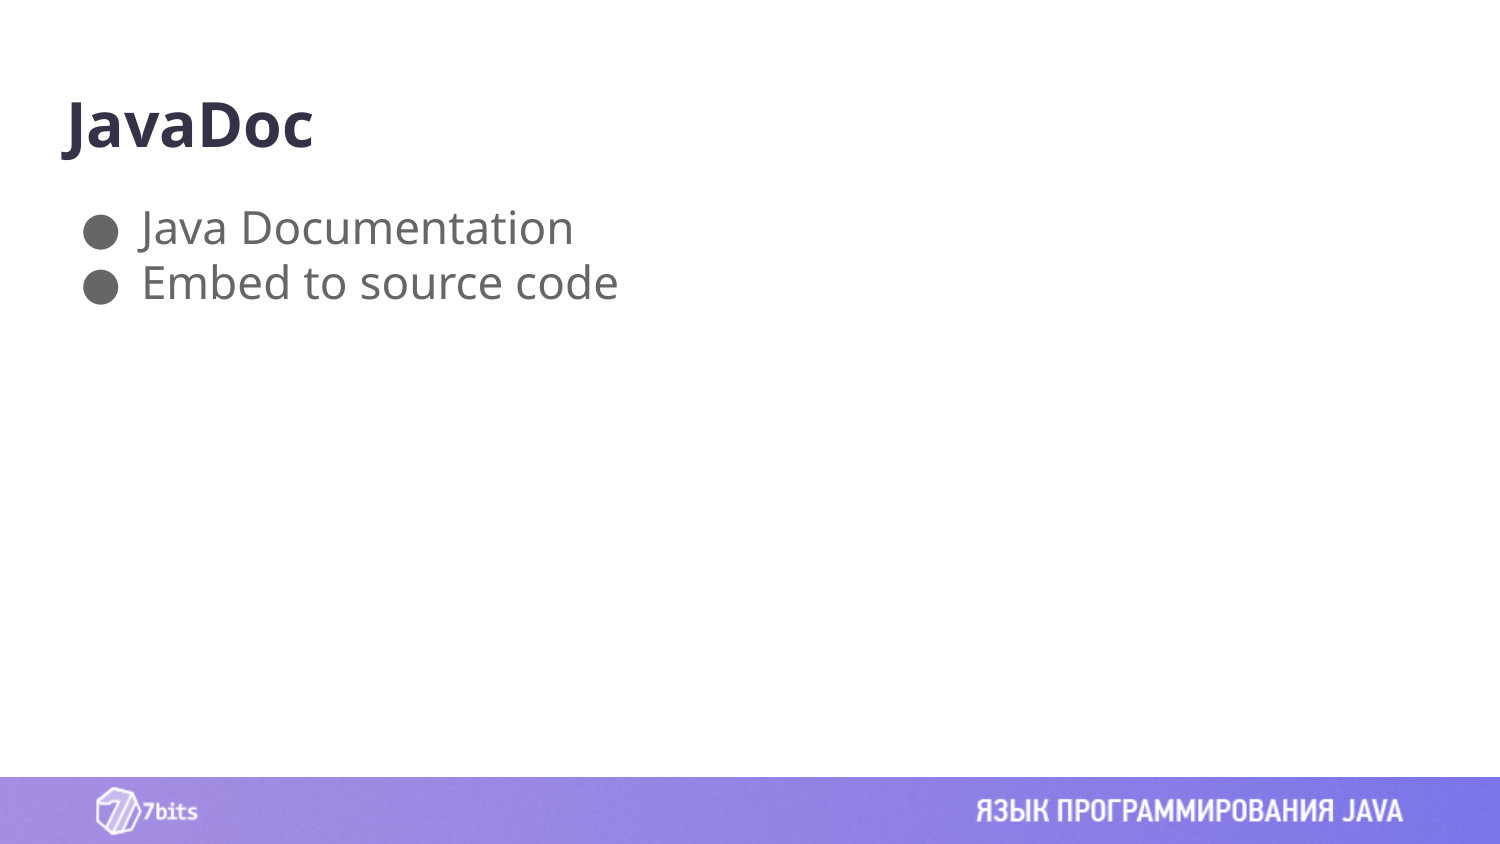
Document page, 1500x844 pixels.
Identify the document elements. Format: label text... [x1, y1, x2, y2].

title JavaDoc [51, 69, 1449, 164]
picture [0, 777, 1500, 844]
list Java Documentation Embed to source code [51, 184, 1449, 745]
